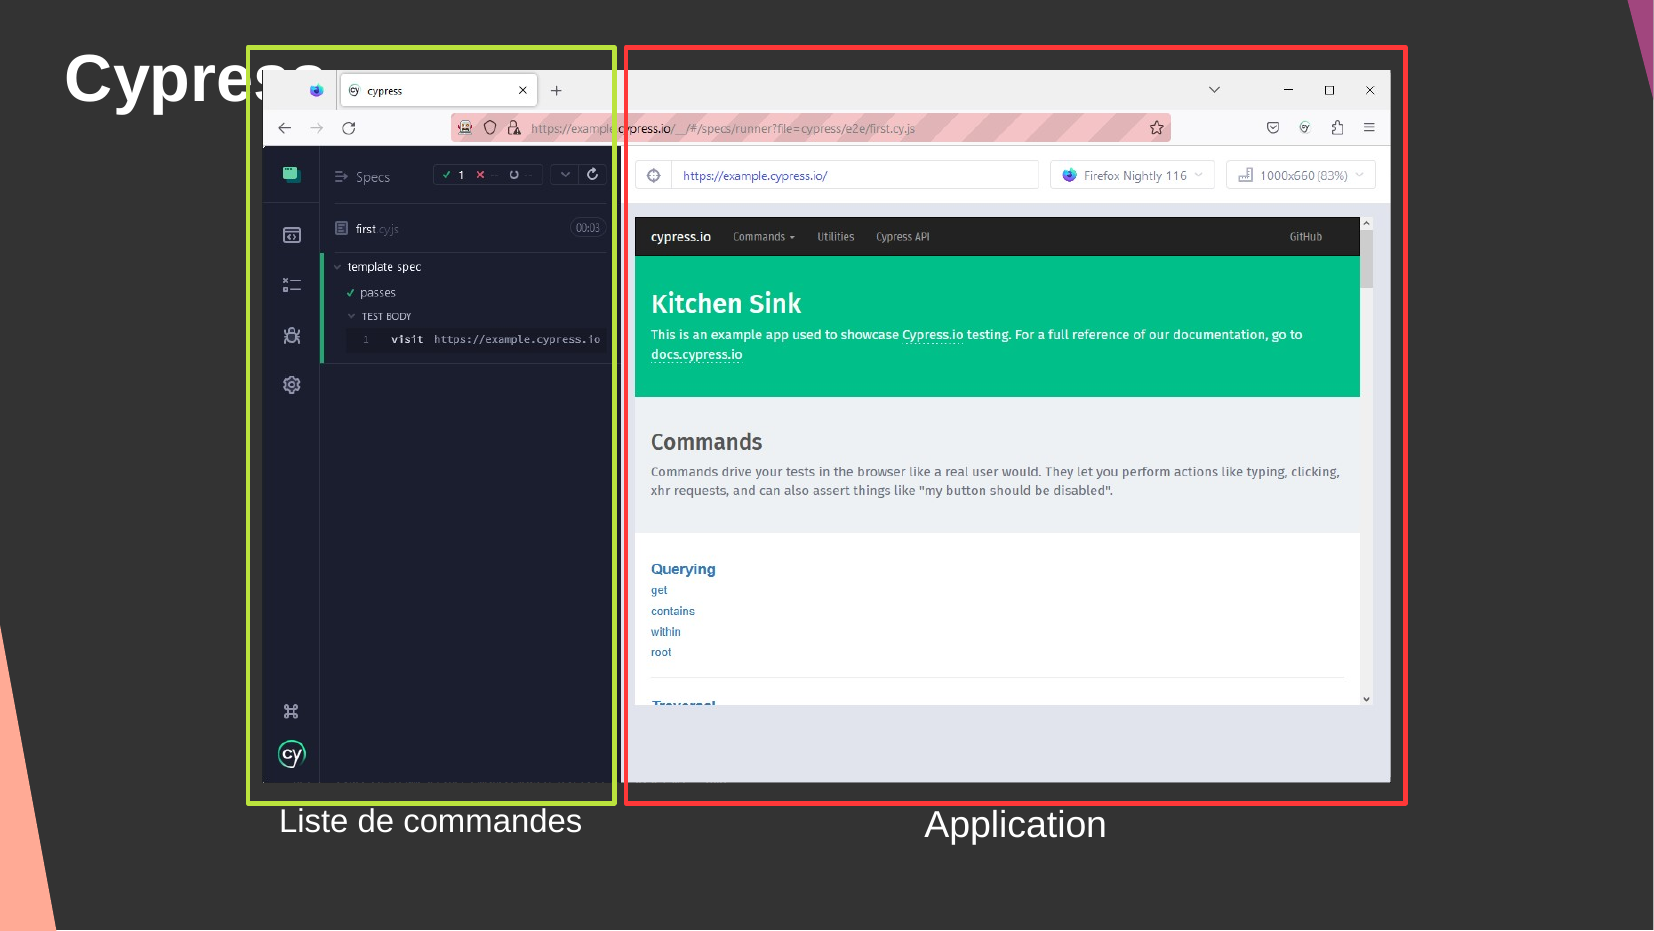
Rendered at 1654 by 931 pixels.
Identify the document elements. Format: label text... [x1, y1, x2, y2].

text_box [1627, 0, 1654, 103]
list Liste de commandes [259, 803, 603, 863]
title Cypress [64, 40, 556, 116]
picture [628, 70, 1391, 783]
list Application [625, 803, 1406, 863]
picture [617, 70, 624, 783]
text_box [0, 625, 57, 931]
picture [262, 70, 612, 783]
title Cypress [250, 50, 556, 116]
